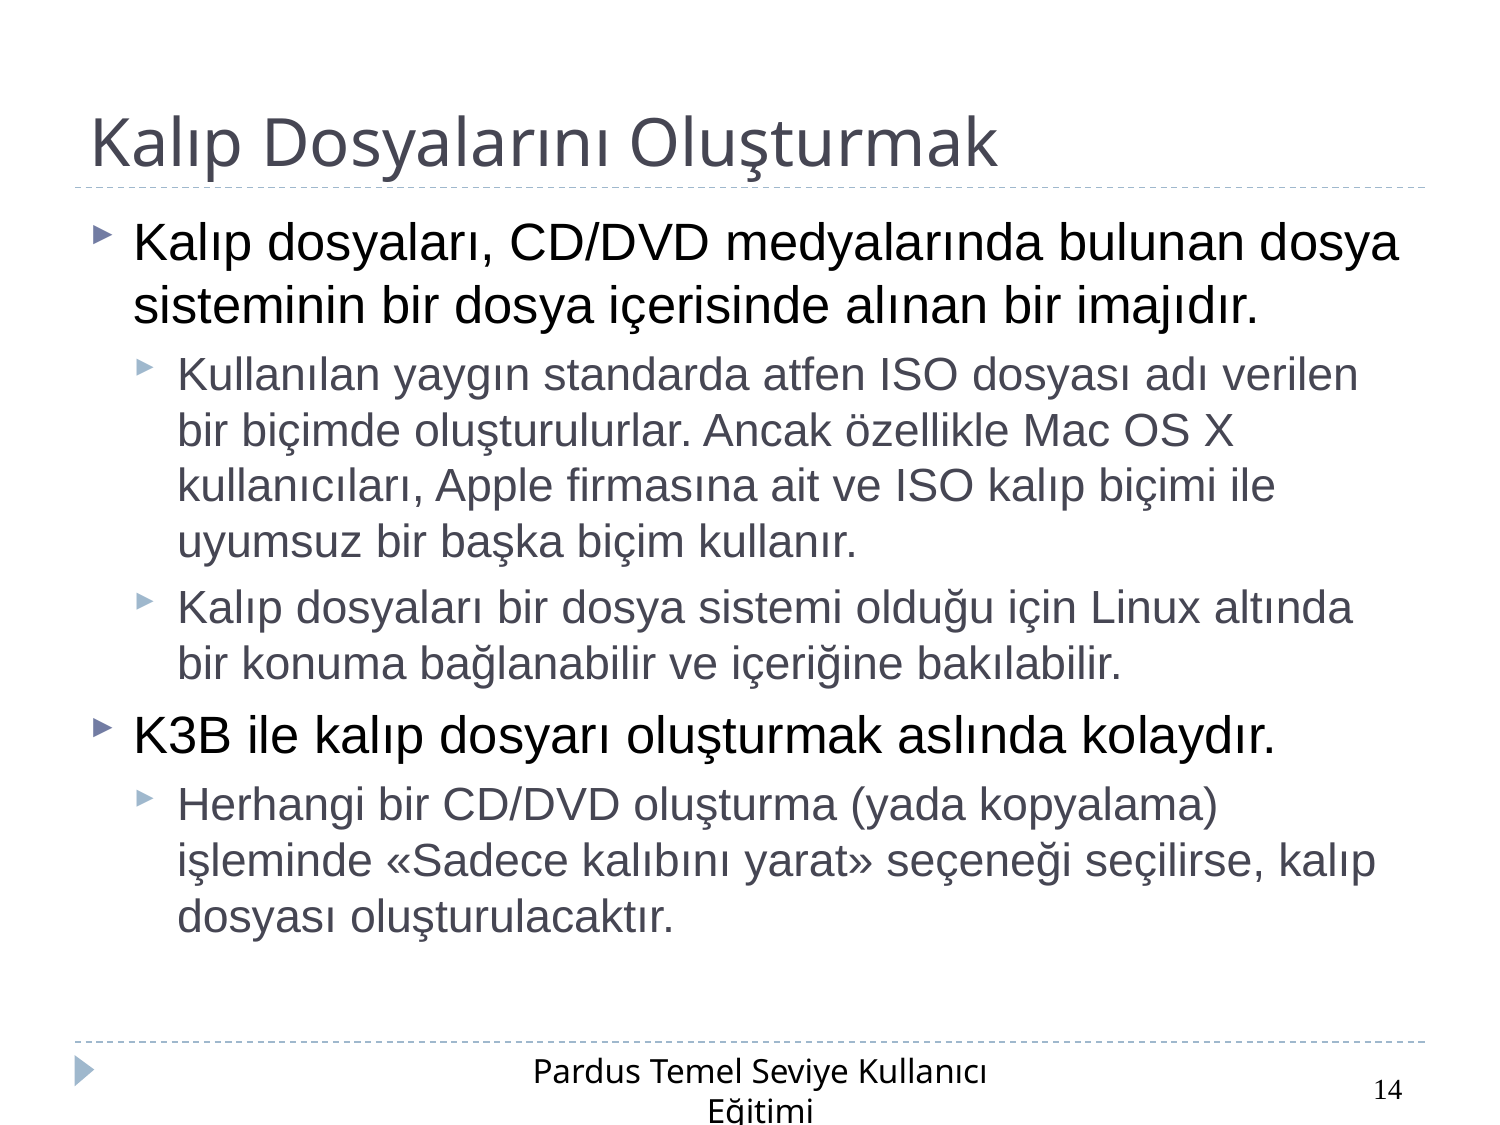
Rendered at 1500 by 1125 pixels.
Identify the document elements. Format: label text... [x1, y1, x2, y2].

list Kalıp dosyaları, CD/DVD medyalarında bulunan dosya sisteminin bir dosya içerisinde alınan bir imajıdır. Kullanılan yaygın standarda atfen ISO dosyası adı verilen bir biçimde oluşturulurlar. Ancak özellikle Mac OS X kullanıcıları, Apple firmasına ait ve ISO kalıp biçimi ile uyumsuz bir başka biçim kullanır. Kalıp dosyaları bir dosya sistemi olduğu için Linux altında bir konuma bağlanabilir ve içeriğine bakılabilir. K3B ile kalıp dosyarı oluşturmak aslında kolaydır. Herhangi bir CD/DVD oluşturma (yada kopyalama) işleminde «Sadece kalıbını yarat» seçeneği seçilirse, kalıp dosyası oluşturulacaktır. [75, 200, 1425, 1010]
title Kalıp Dosyalarını Oluşturmak [75, 24, 1425, 188]
